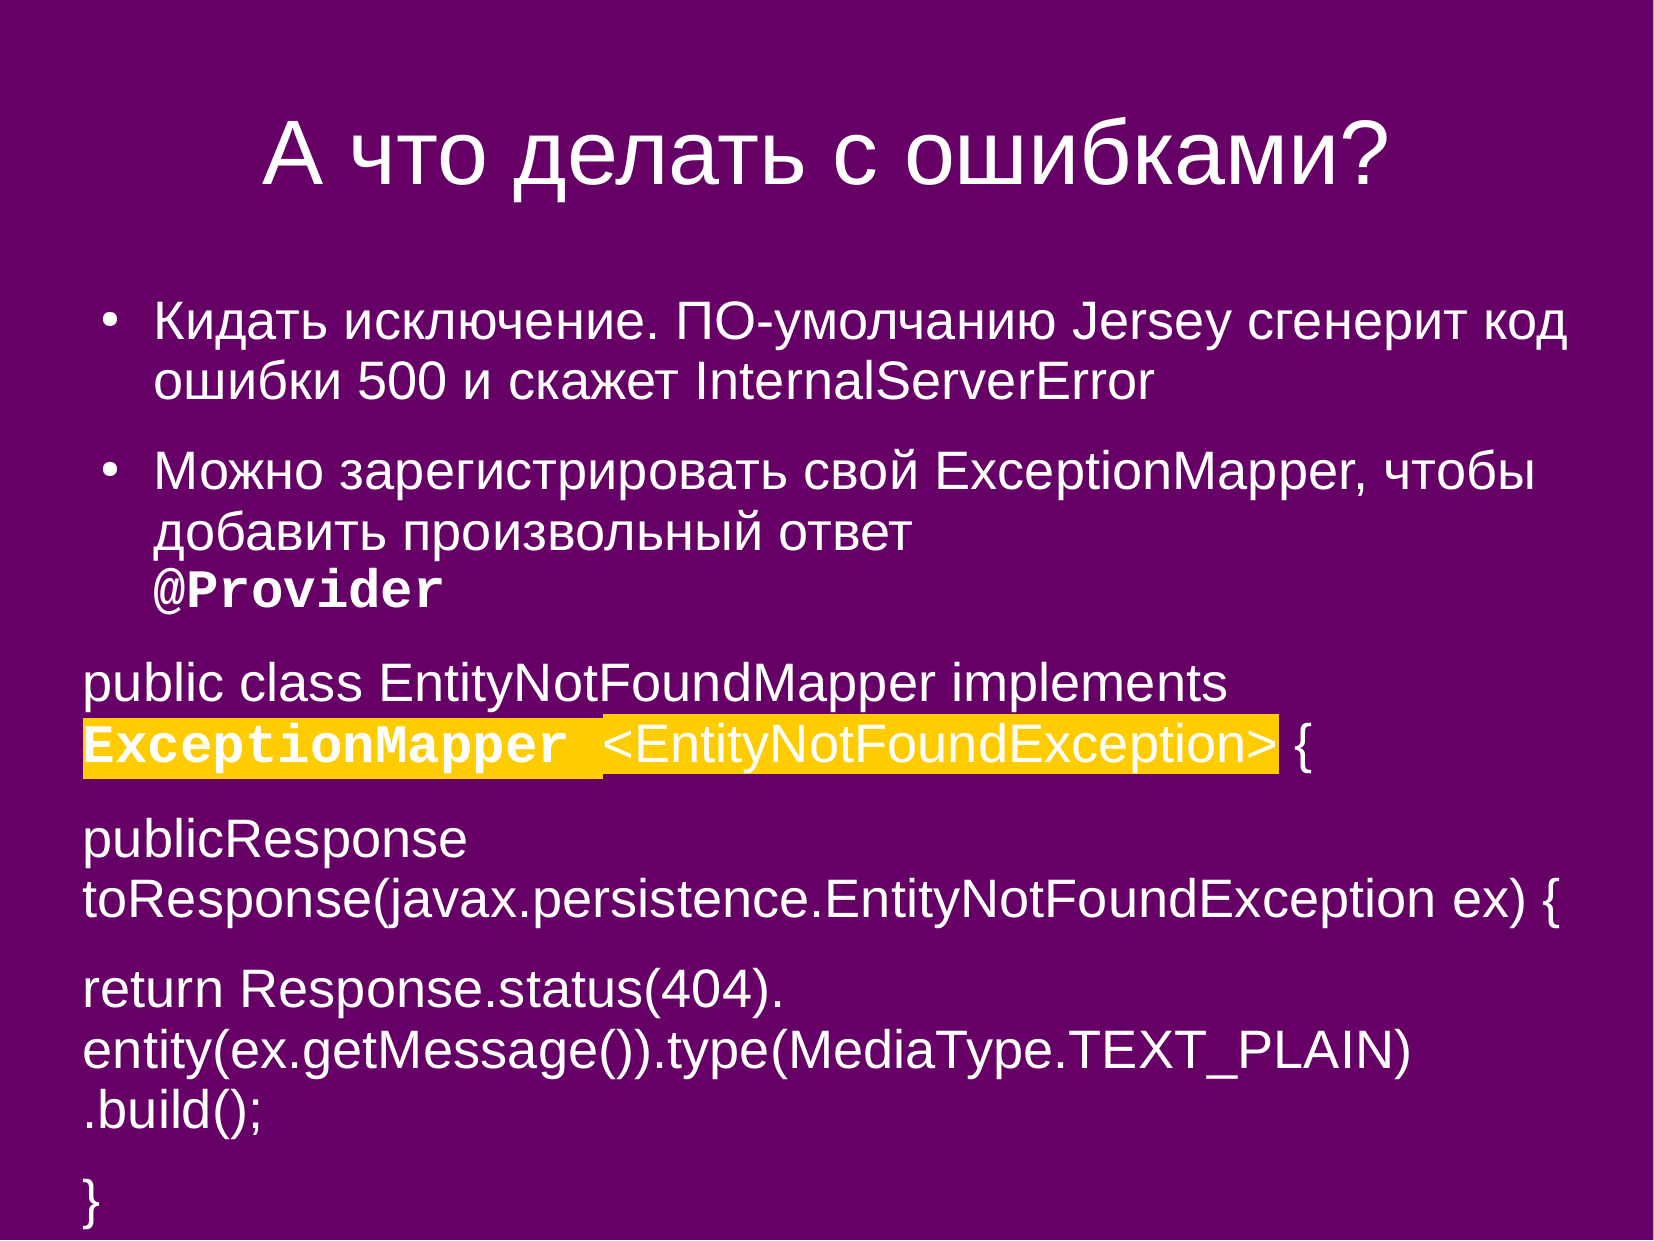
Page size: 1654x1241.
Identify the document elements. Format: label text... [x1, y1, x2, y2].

title А что делать с ошибками? [82, 49, 1571, 257]
list Кидать исключение. ПО-умолчанию Jersey сгенерит код ошибки 500 и скажет InternalServerError Можно зарегистрировать свой ExceptionMapper, чтобы добавить произвольный ответ @Provider public class EntityNotFoundMapper implements ExceptionMapper <EntityNotFoundException> { publicResponse toResponse(javax.persistence.EntityNotFoundException ex) { return Response.status(404). entity(ex.getMessage()).type(MediaType.TEXT_PLAIN) .build(); } } [82, 290, 1571, 1241]
